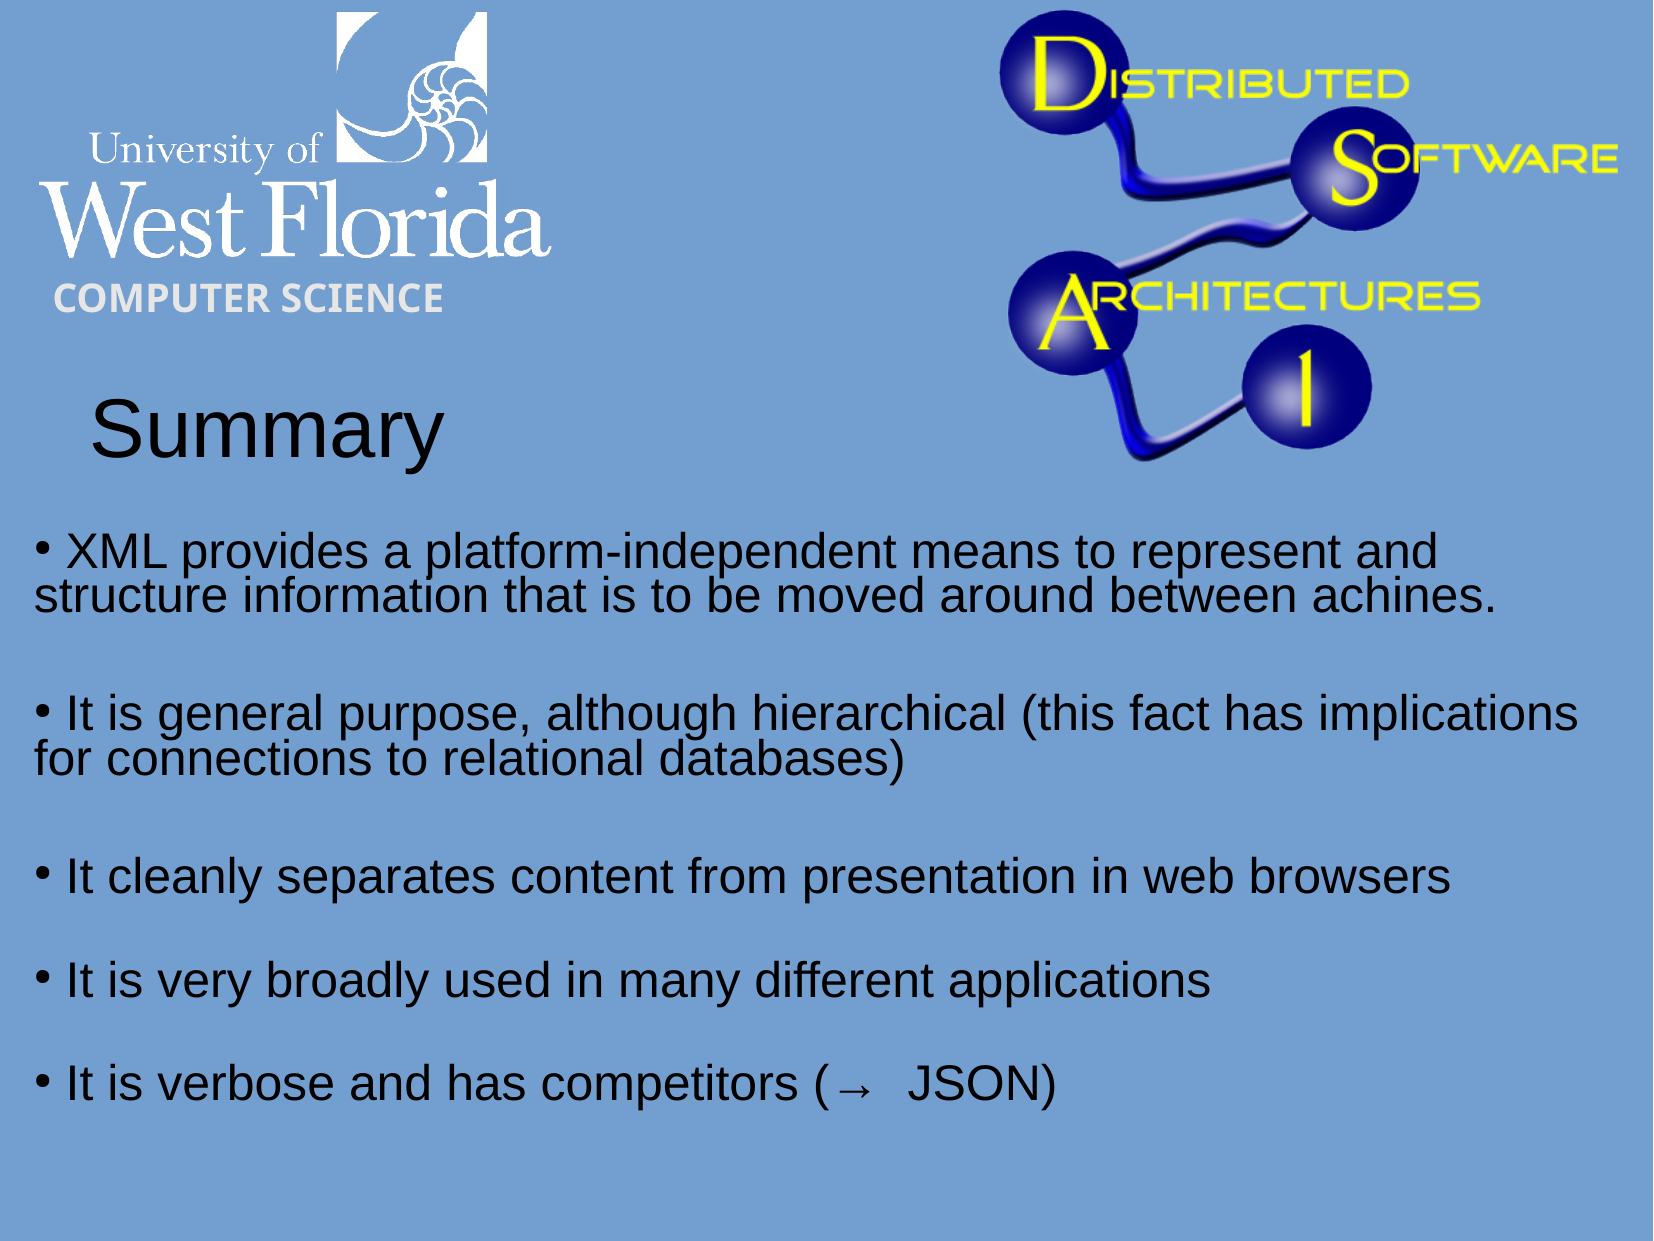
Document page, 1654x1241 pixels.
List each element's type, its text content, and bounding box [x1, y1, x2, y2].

text_box Summary [75, 375, 901, 486]
text_box XML provides a platform-independent means to represent and structure information that is to be moved around between achines. It is general purpose, although hierarchical (this fact has implications for connections to relational databases) It cleanly separates content from presentation in web browsers It is very broadly used in many different applications It is verbose and has competitors (→ JSON) [19, 525, 1654, 1078]
picture [37, 0, 559, 262]
picture [910, 0, 1654, 506]
text_box COMPUTER SCIENCE [37, 262, 563, 325]
